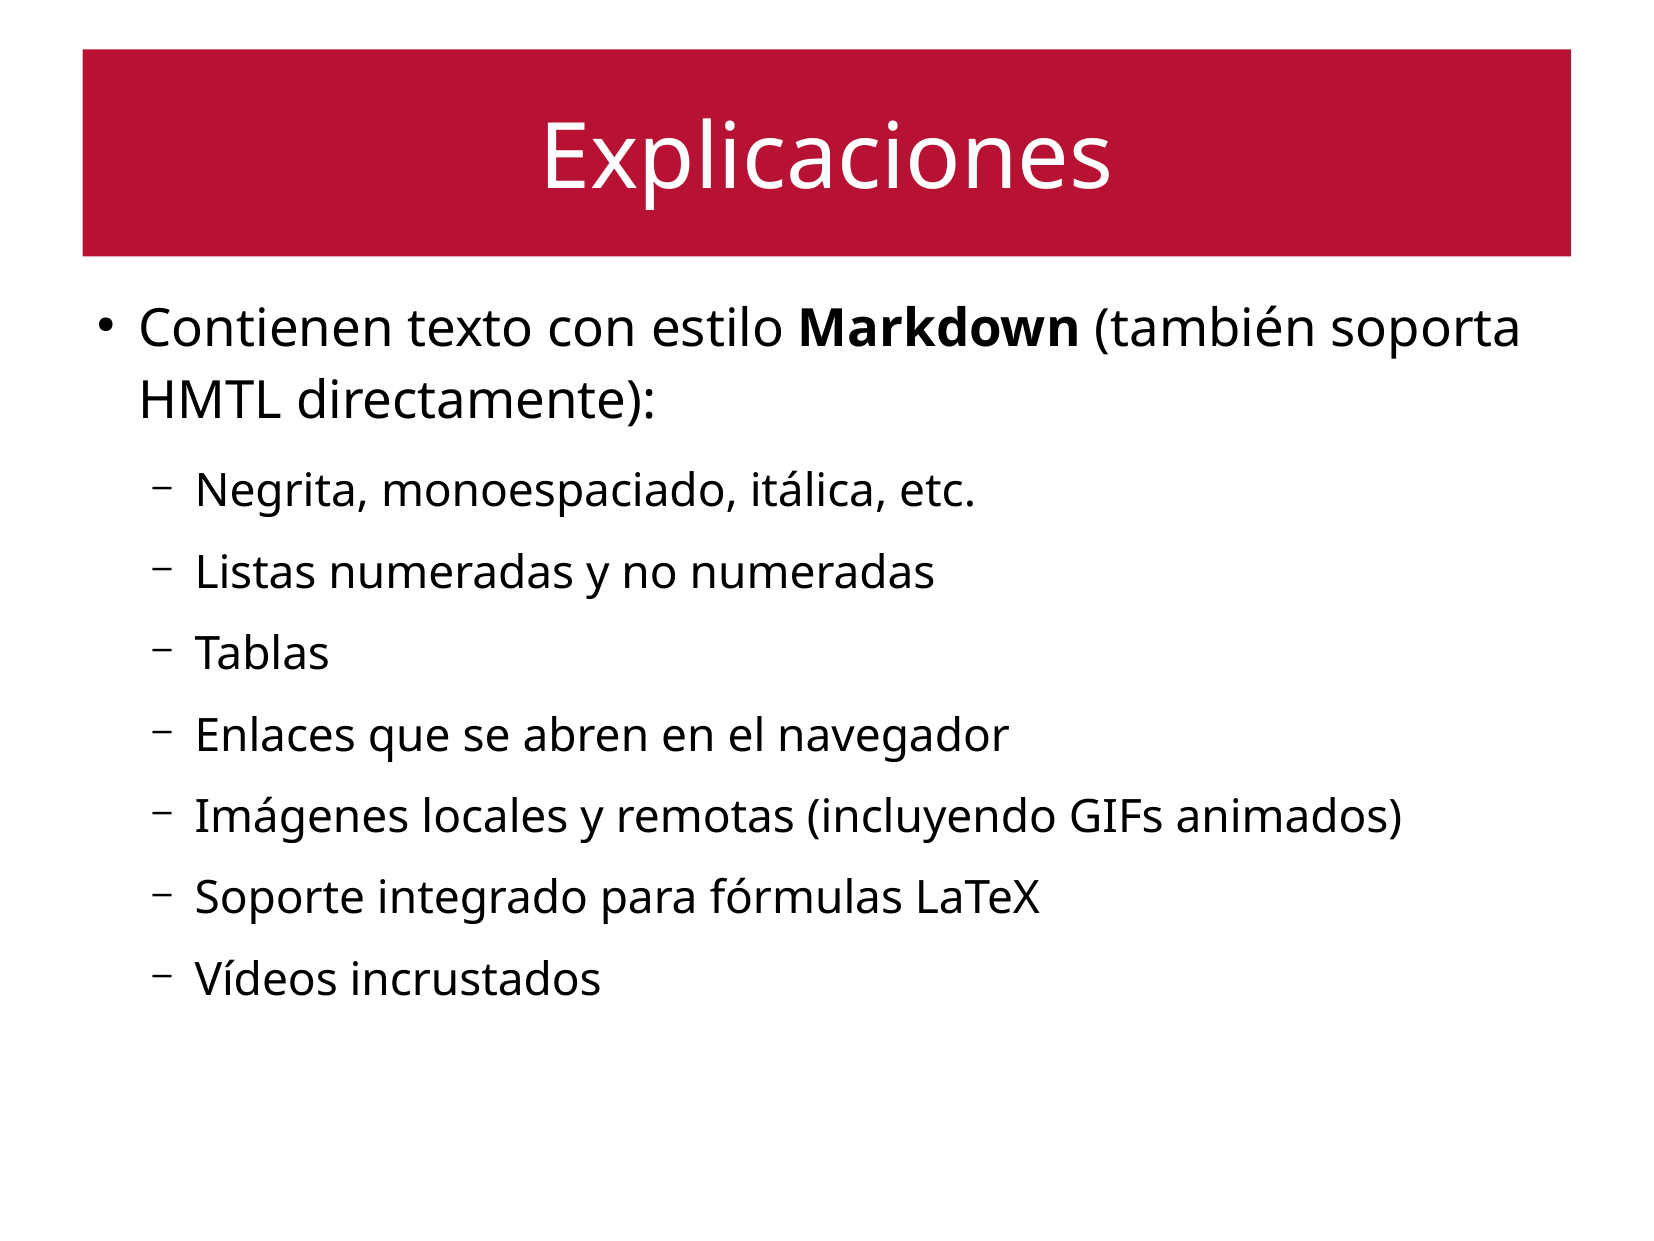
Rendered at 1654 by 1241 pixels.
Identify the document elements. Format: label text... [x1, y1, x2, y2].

list Contienen texto con estilo Markdown (también soporta HMTL directamente): Negrita, monoespaciado, itálica, etc. Listas numeradas y no numeradas Tablas Enlaces que se abren en el navegador Imágenes locales y remotas (incluyendo GIFs animados) Soporte integrado para fórmulas LaTeX Vídeos incrustados [82, 290, 1571, 1010]
title Explicaciones [82, 49, 1571, 257]
